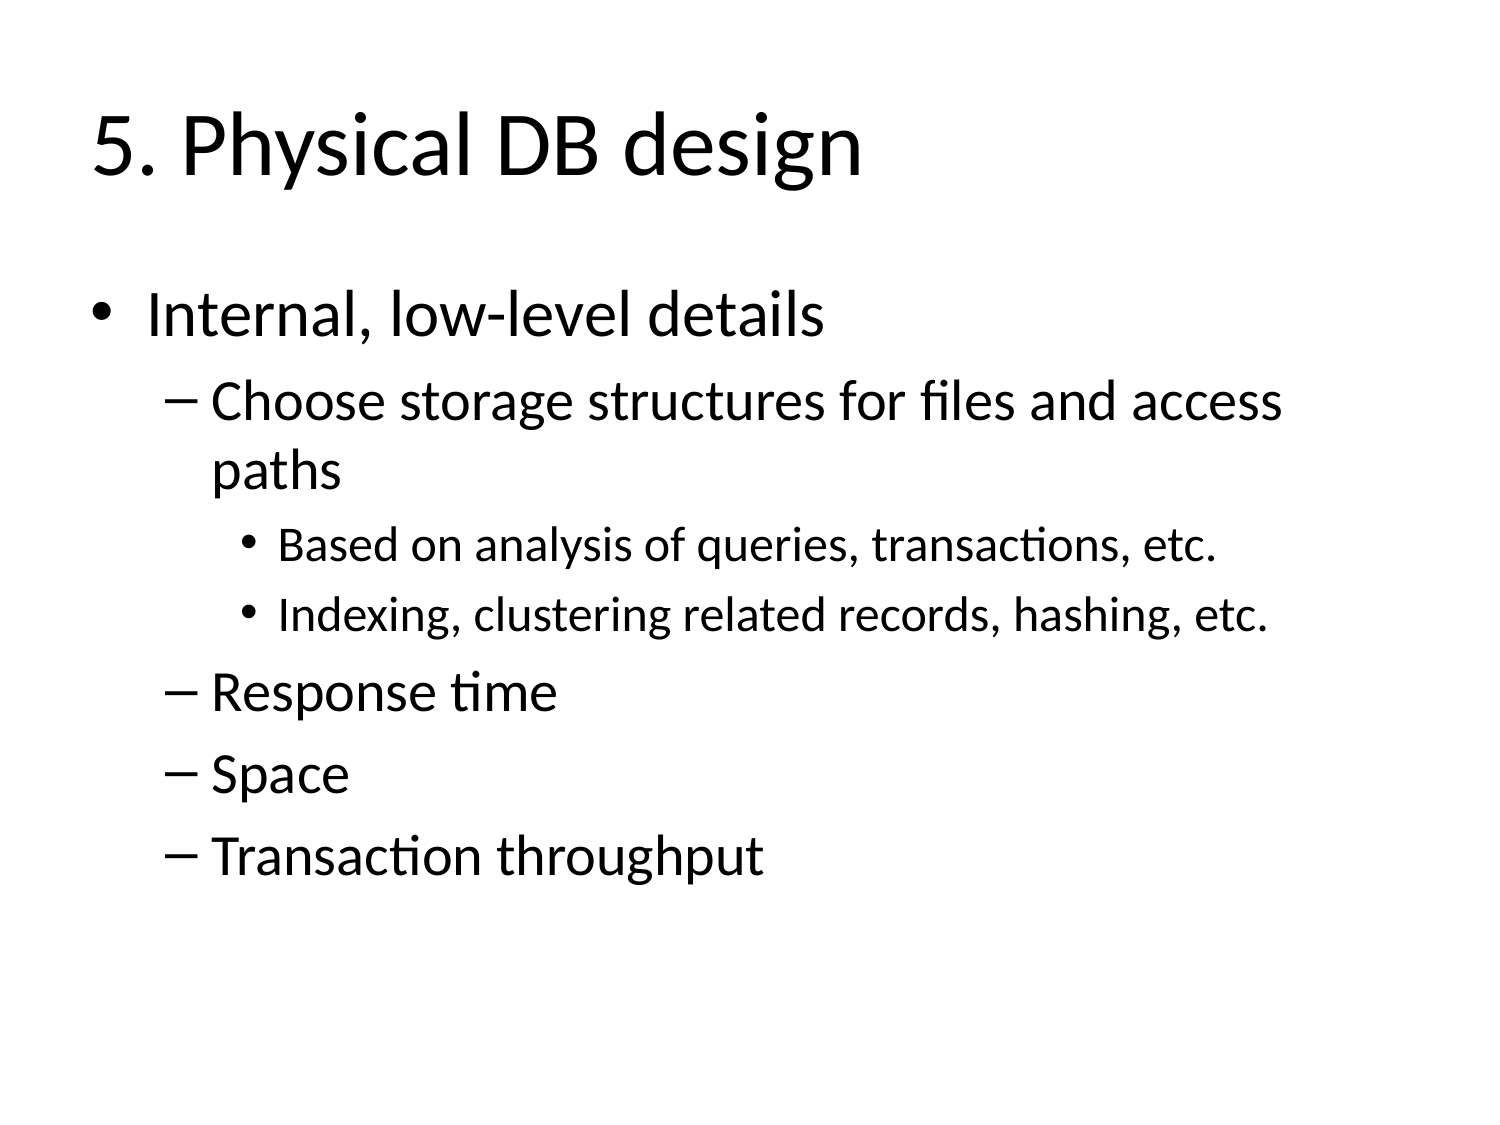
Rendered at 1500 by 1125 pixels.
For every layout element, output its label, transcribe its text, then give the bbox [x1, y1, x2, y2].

list Internal, low-level details Choose storage structures for files and access paths Based on analysis of queries, transactions, etc. Indexing, clustering related records, hashing, etc. Response time Space Transaction throughput [75, 262, 1425, 1005]
title 5. Physical DB design [75, 45, 1425, 233]
